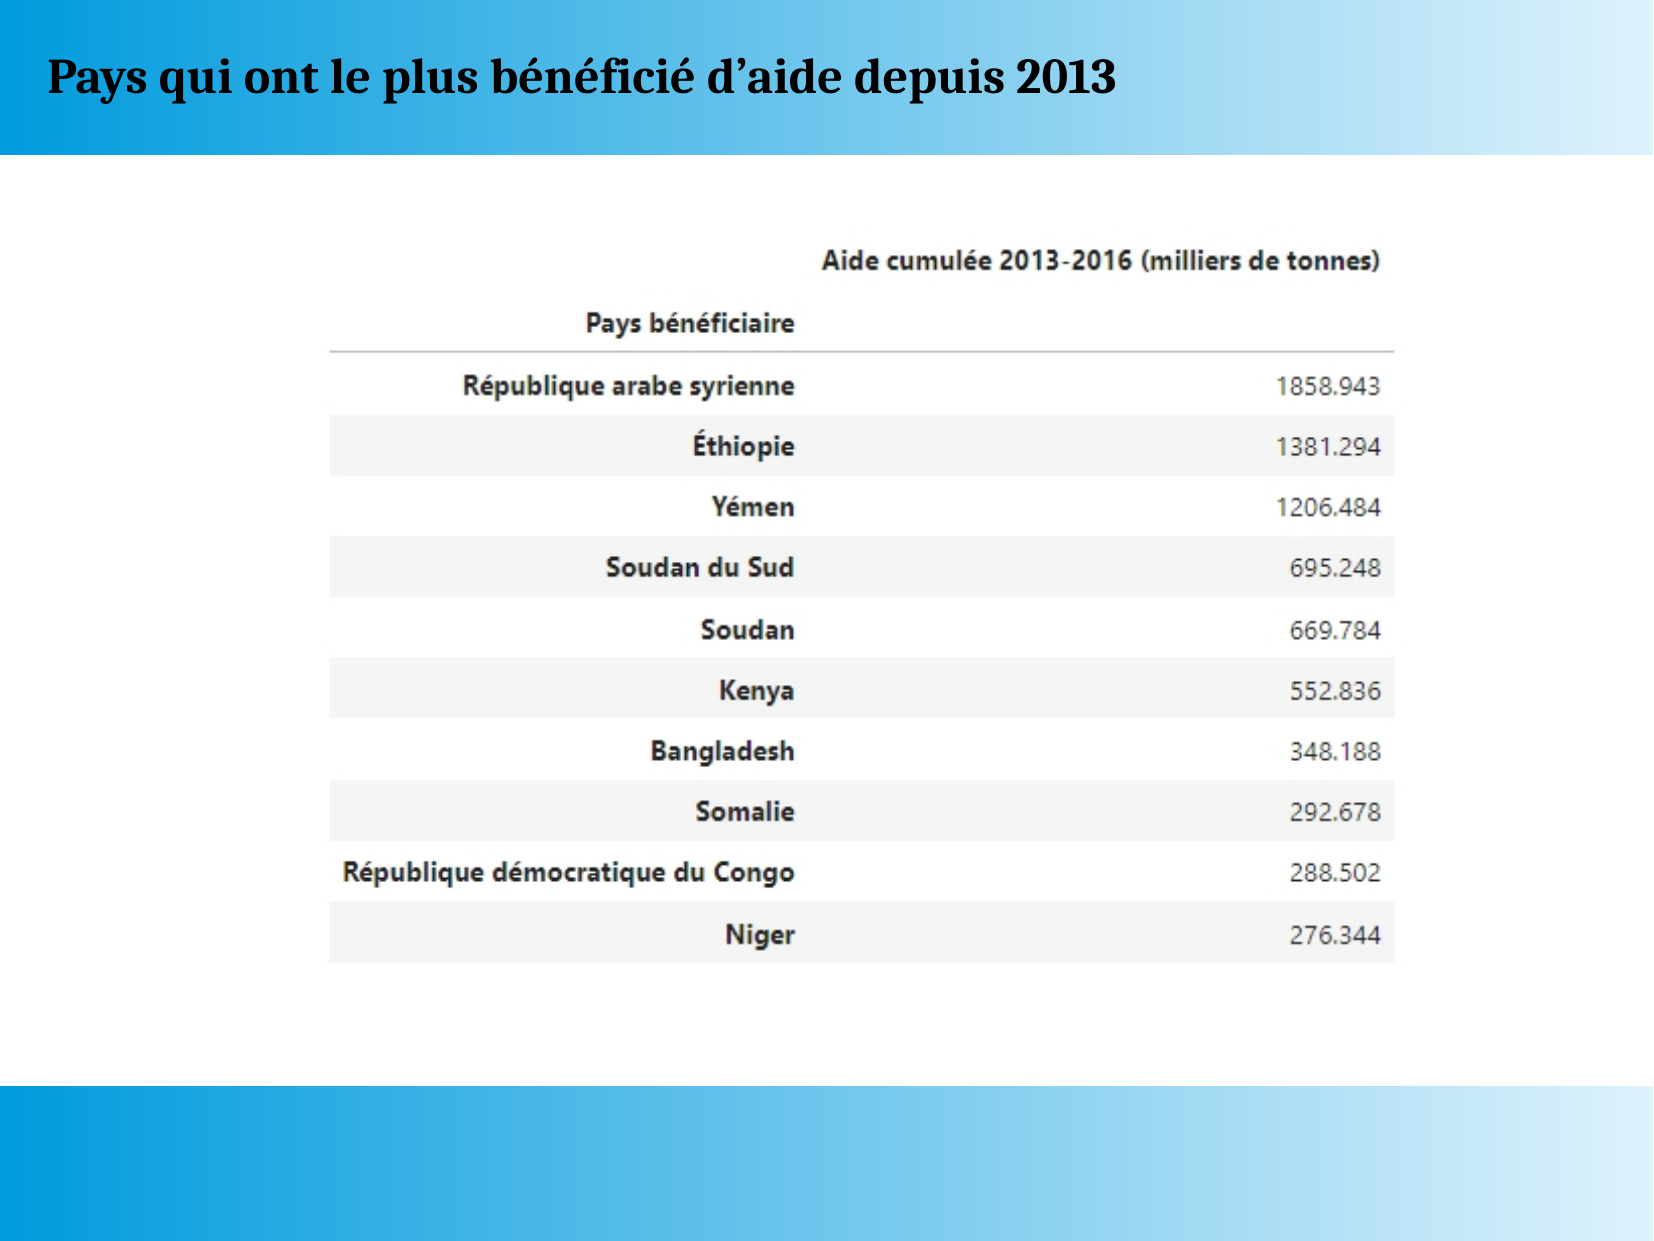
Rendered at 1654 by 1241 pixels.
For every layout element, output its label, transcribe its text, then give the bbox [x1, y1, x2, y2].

picture [324, 224, 1411, 993]
title Pays qui ont le plus bénéficié d’aide depuis 2013 [47, 25, 1536, 130]
